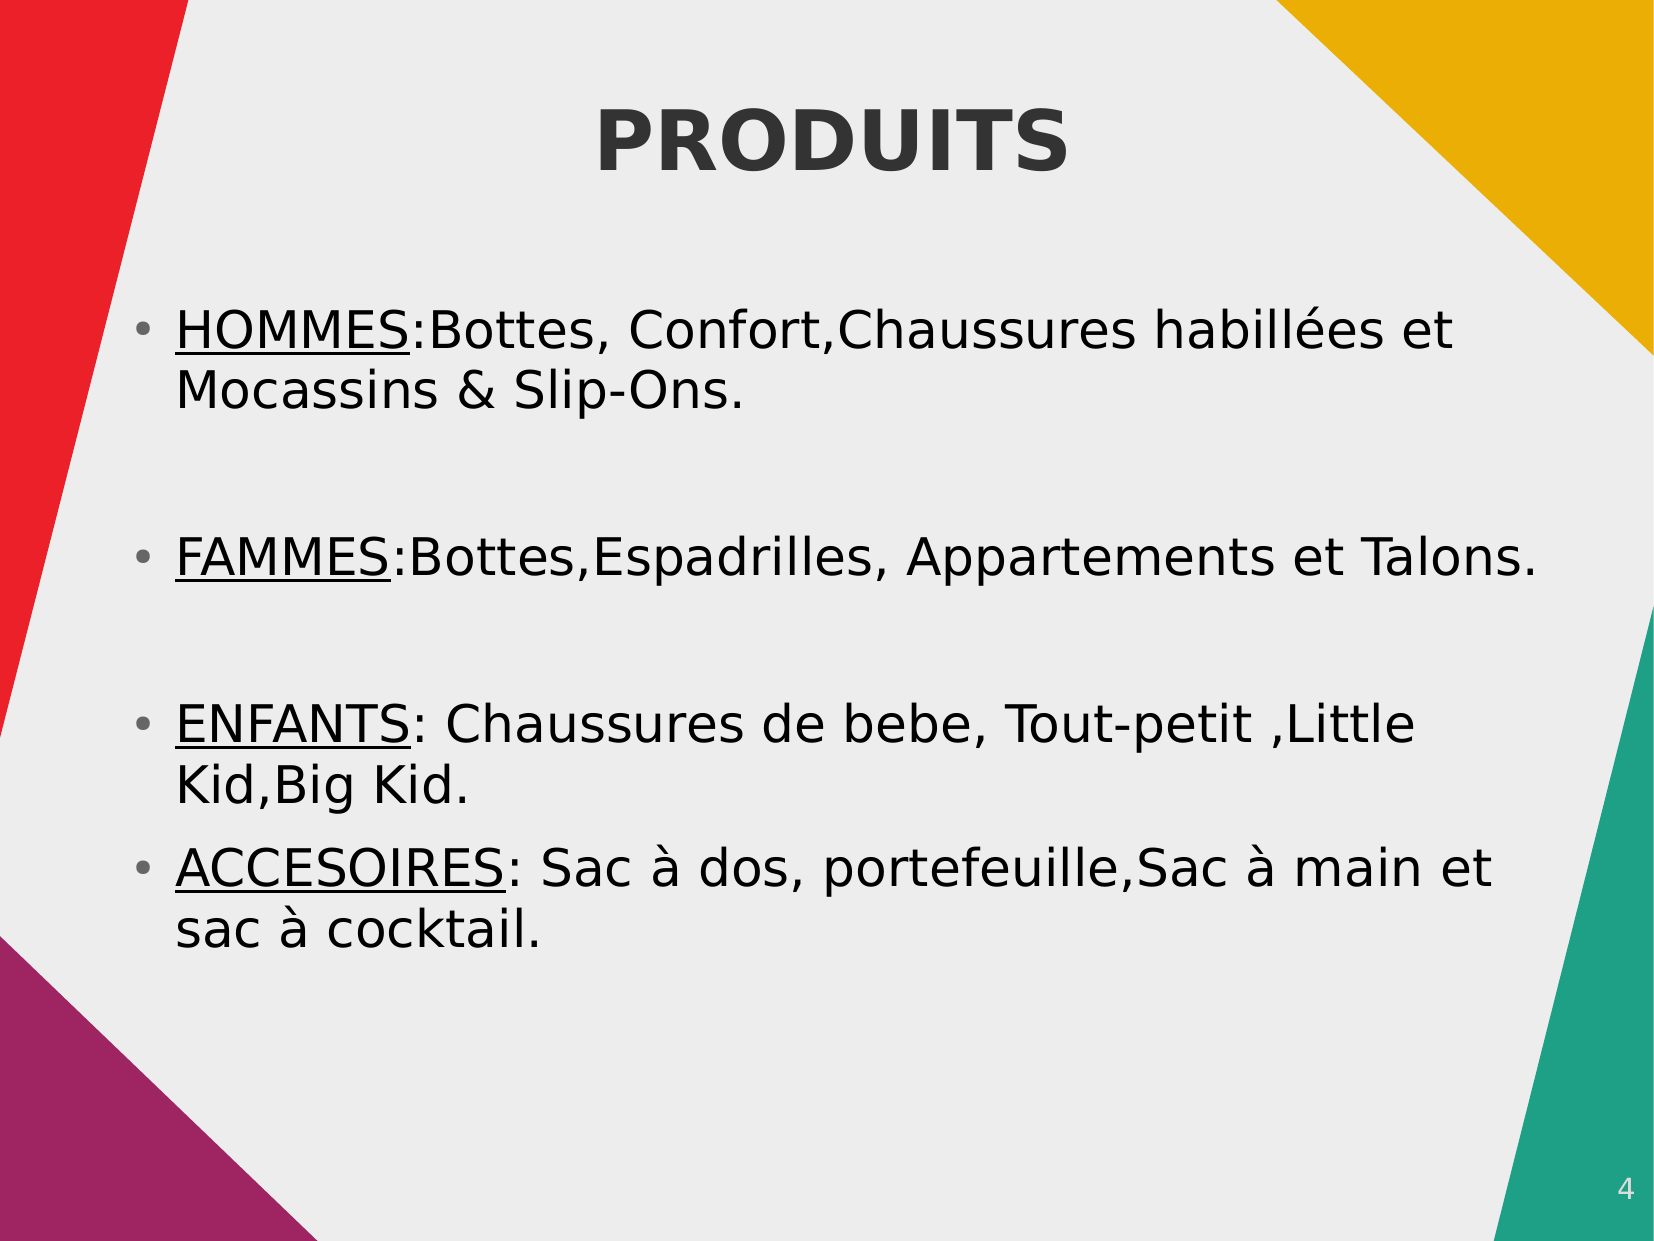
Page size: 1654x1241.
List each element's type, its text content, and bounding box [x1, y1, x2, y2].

title PRODUITS [121, 43, 1546, 241]
list HOMMES:Bottes, Confort,Chaussures habillées et Mocassins & Slip-Ons. FAMMES:Bottes,Espadrilles, Appartements et Talons. ENFANTS: Chaussures de bebe, Tout-petit ,Little Kid,Big Kid. ACCESOIRES: Sac à dos, portefeuille,Sac à main et sac à cocktail. [120, 300, 1544, 1031]
